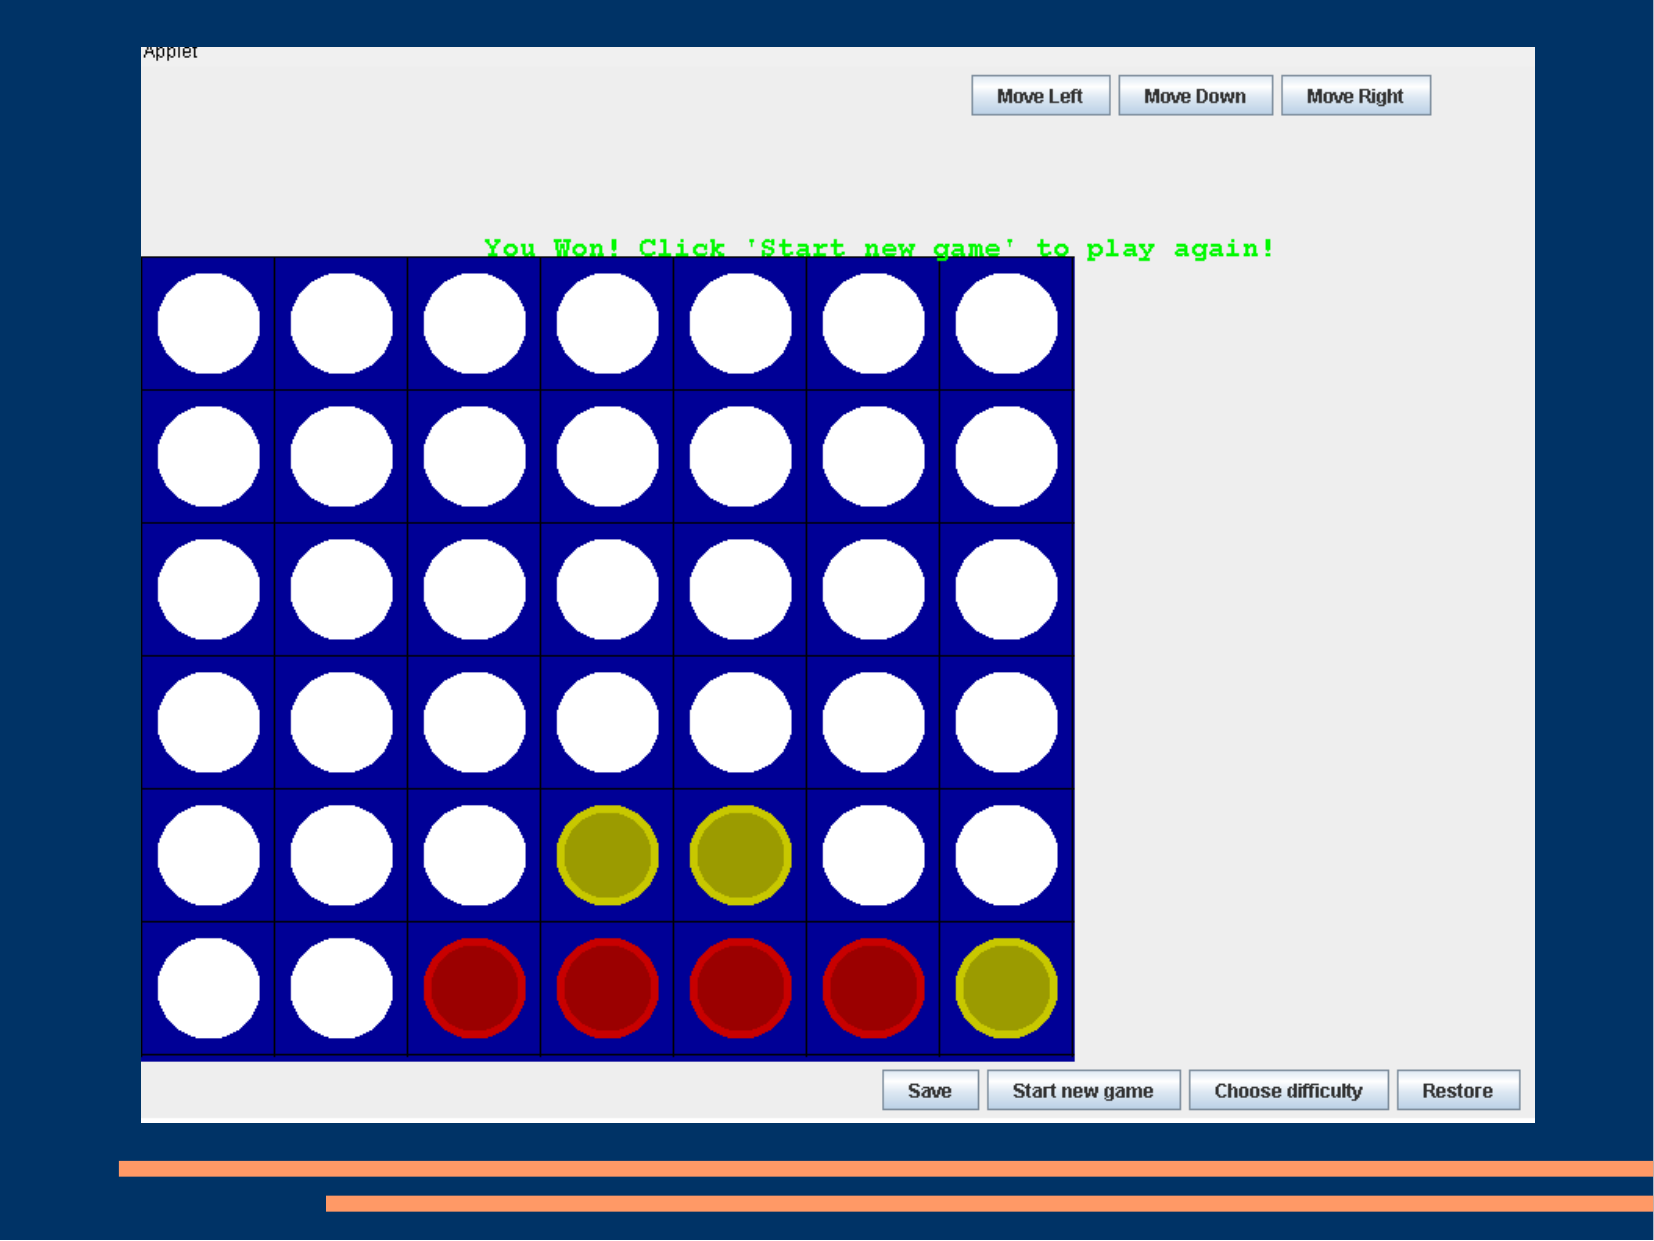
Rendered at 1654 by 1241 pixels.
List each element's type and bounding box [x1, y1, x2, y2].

picture [141, 47, 1535, 1123]
